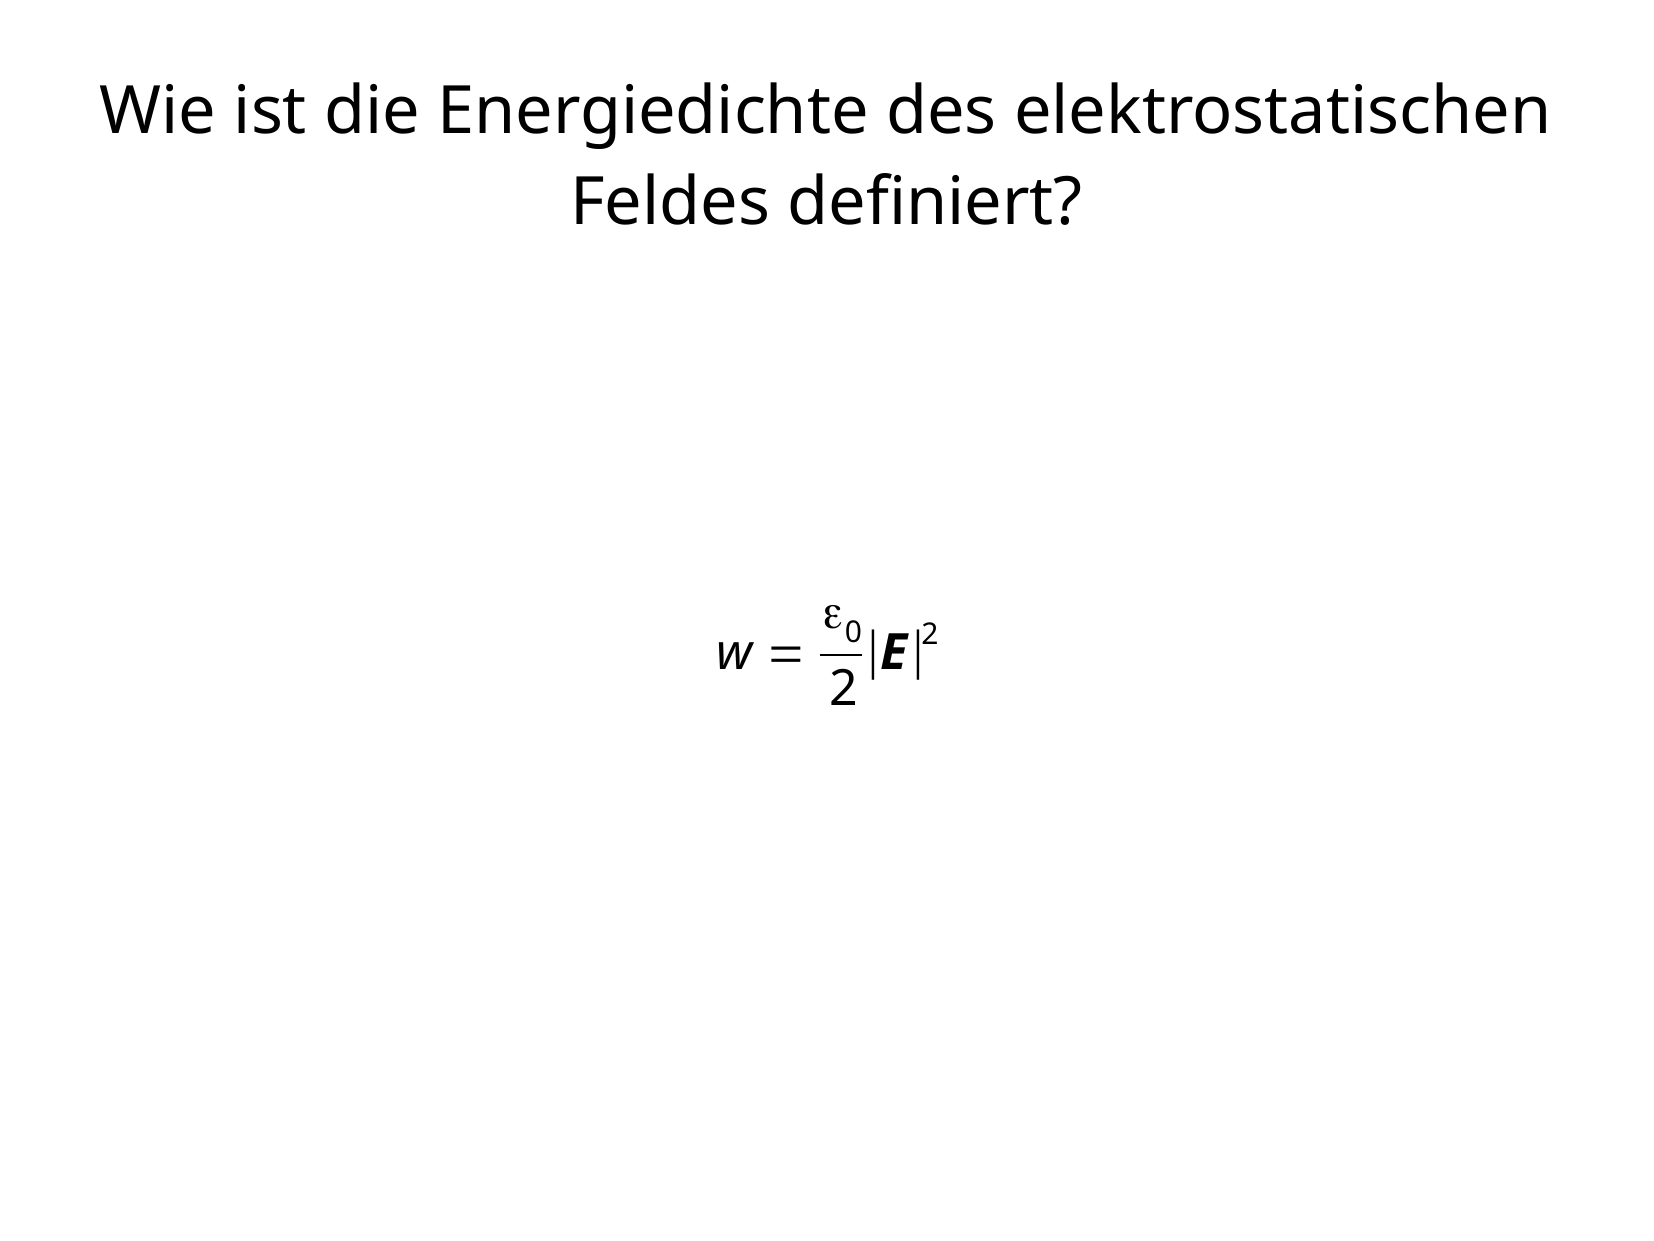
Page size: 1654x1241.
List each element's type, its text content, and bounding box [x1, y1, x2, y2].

chart [710, 603, 943, 720]
title Wie ist die Energiedichte des elektrostatischen Feldes definiert? [82, 49, 1571, 257]
